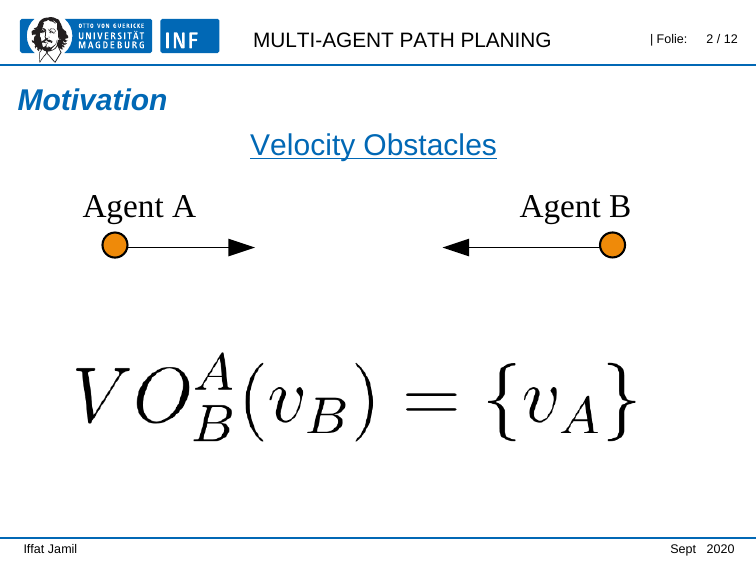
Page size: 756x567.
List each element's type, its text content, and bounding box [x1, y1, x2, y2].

text_box Iffat Jamil [20, 542, 86, 557]
text_box MULTI-AGENT PATH PLANING [253, 29, 552, 53]
text_box [0, 0, 756, 64]
text_box 2 / 12 [706, 32, 738, 47]
picture [45, 349, 673, 466]
text_box | Folie: [650, 32, 688, 47]
text_box Agent A [82, 187, 226, 233]
text_box Sept [649, 542, 697, 557]
text_box Motivation [17, 83, 193, 117]
text_box Agent B [519, 187, 663, 233]
text_box 2020 [706, 542, 735, 557]
text_box [0, 66, 756, 537]
text_box Velocity Obstacles [250, 128, 506, 163]
text_box [0, 539, 756, 567]
